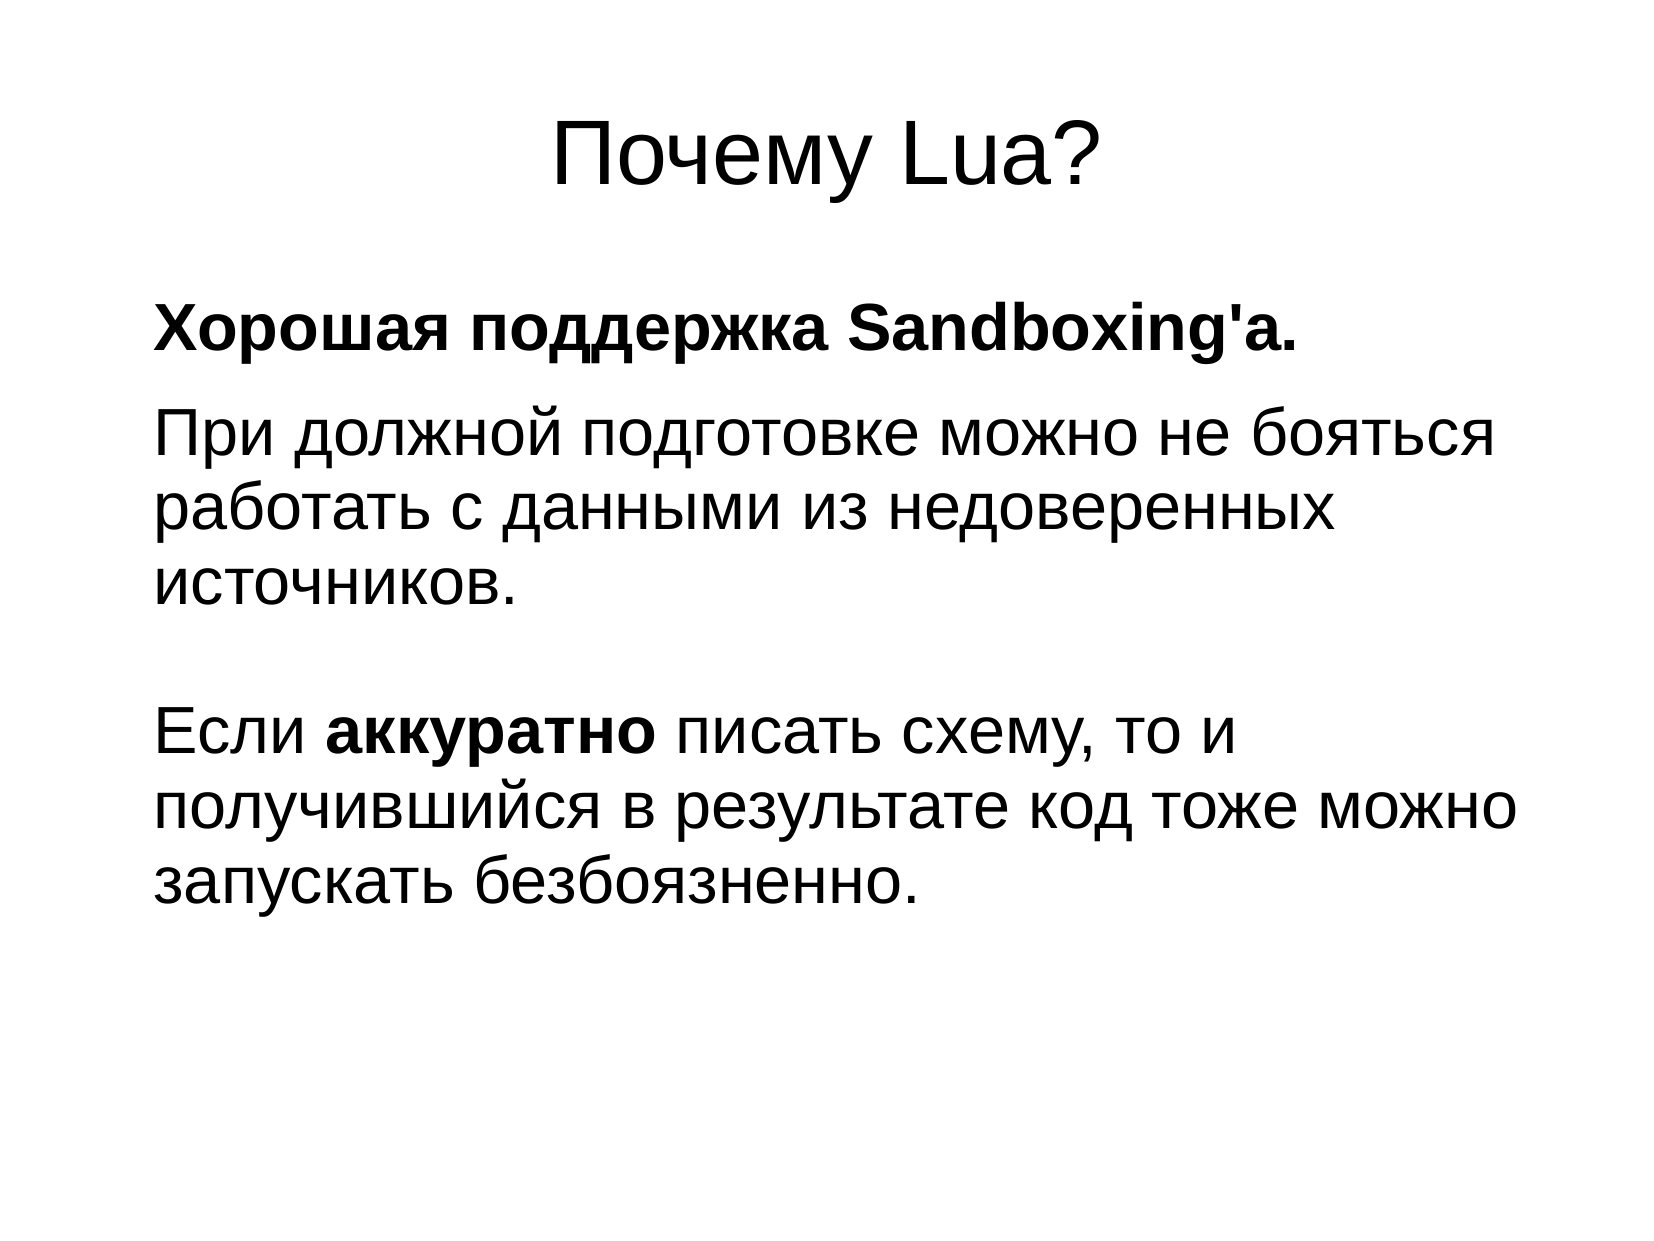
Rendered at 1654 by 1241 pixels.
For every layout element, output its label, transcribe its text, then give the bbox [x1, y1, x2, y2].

title Почему Lua? [82, 49, 1571, 257]
list Хорошая поддержка Sandboxing'а. При должной подготовке можно не бояться работать с данными из недоверенных источников. Если аккуратно писать схему, то и получившийся в результате код тоже можно запускать безбоязненно. [82, 290, 1571, 1109]
